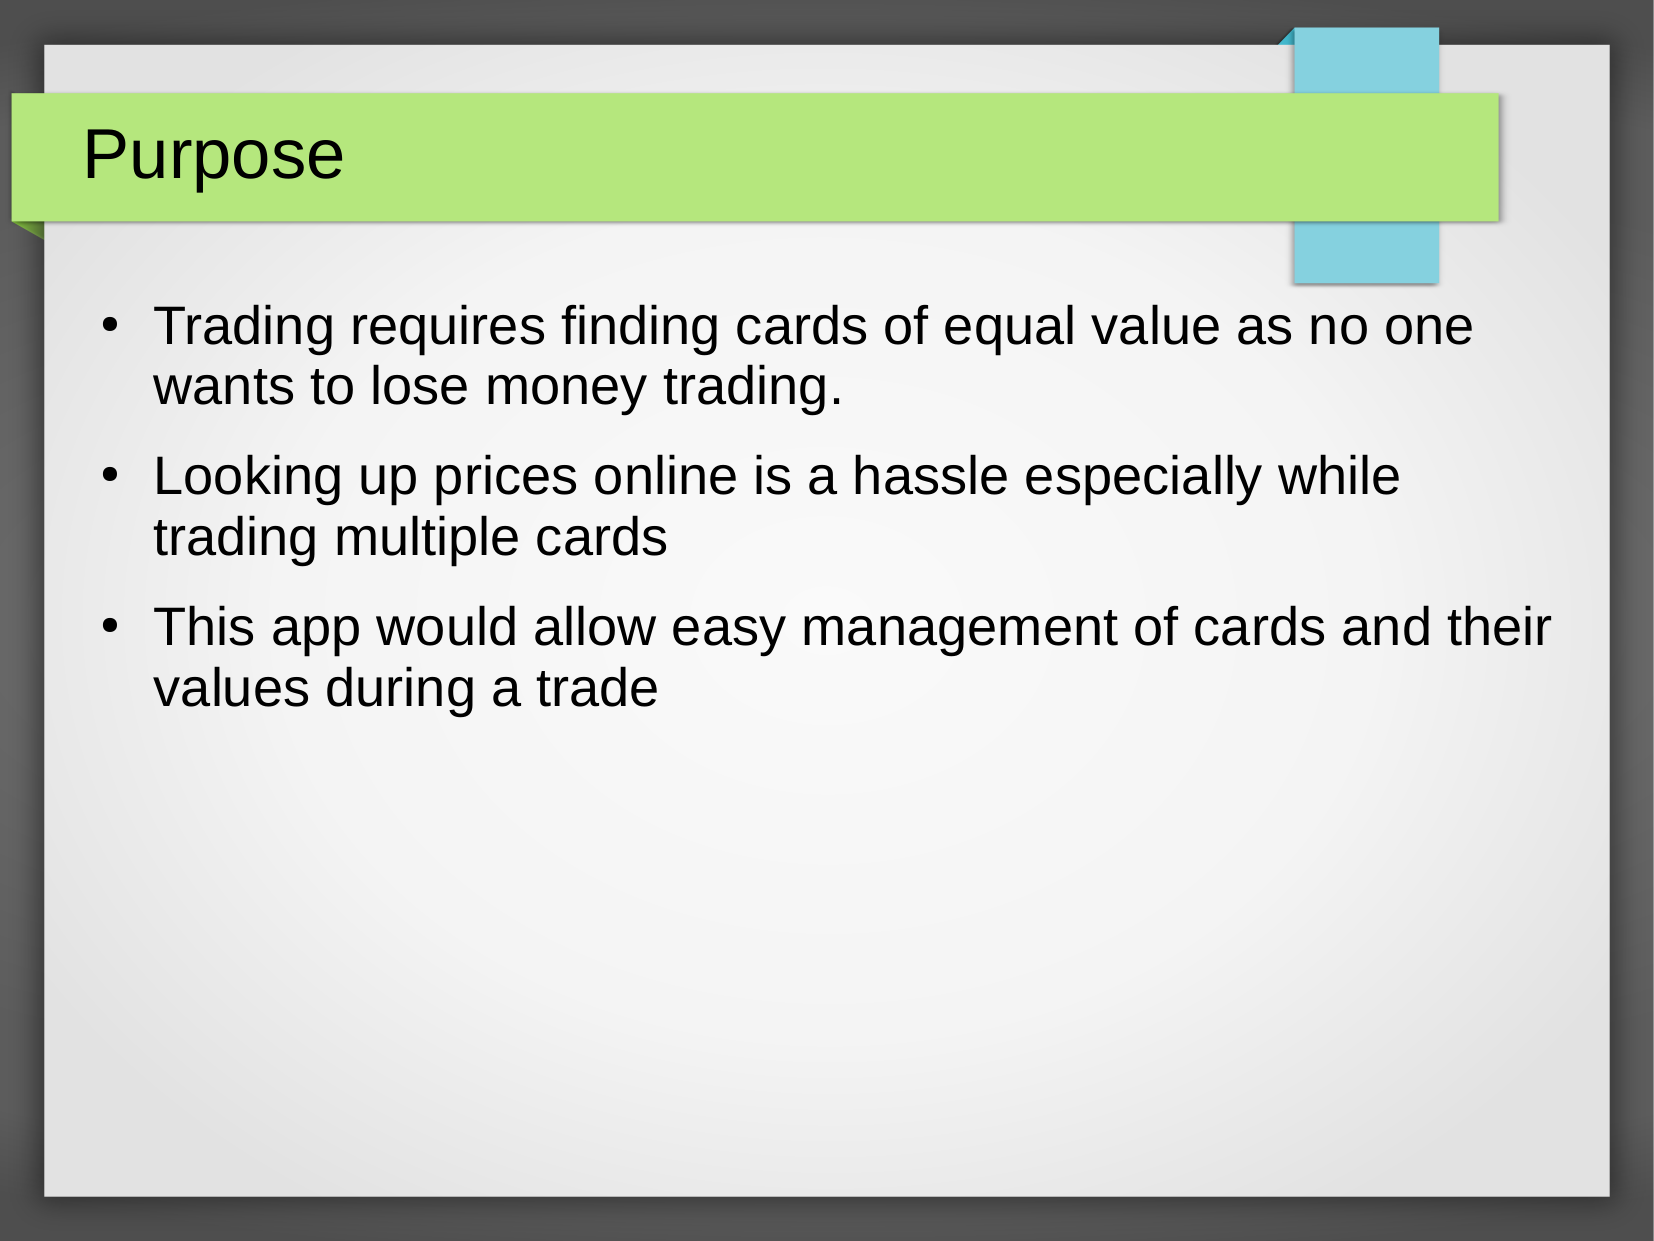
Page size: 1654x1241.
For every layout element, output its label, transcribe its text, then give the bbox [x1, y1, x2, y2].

picture [0, 0, 1654, 1241]
title Purpose [82, 94, 1264, 213]
list Trading requires finding cards of equal value as no one wants to lose money trading. Looking up prices online is a hassle especially while trading multiple cards This app would allow easy management of cards and their values during a trade [82, 295, 1571, 1015]
